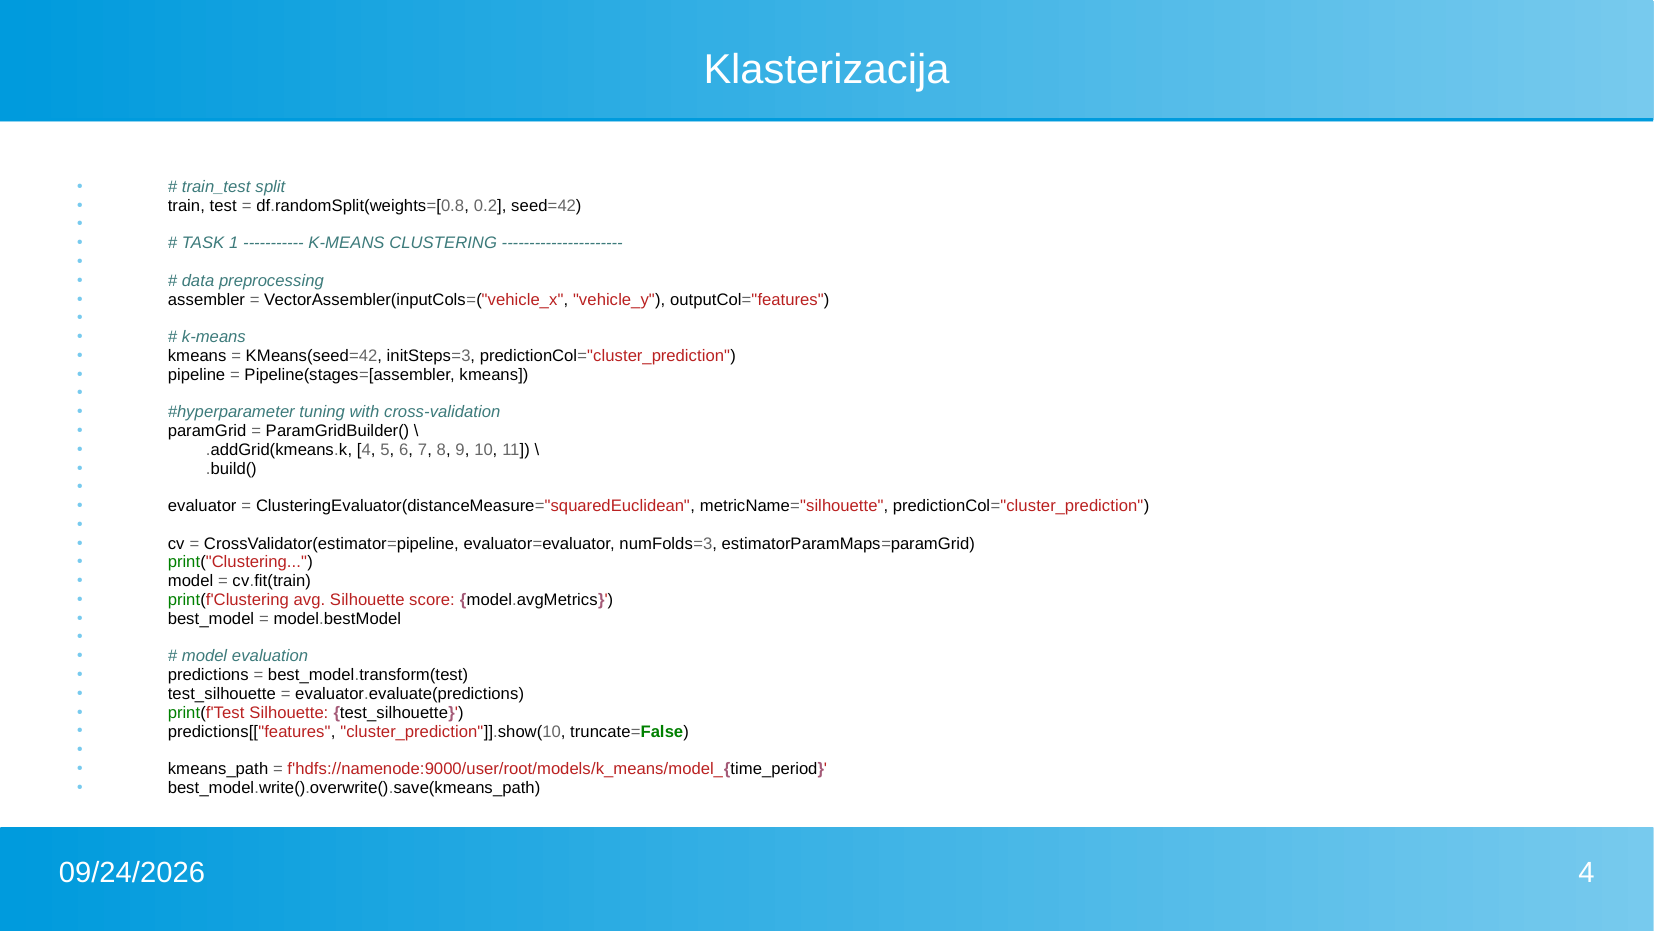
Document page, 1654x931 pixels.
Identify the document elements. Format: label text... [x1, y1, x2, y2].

title Klasterizacija [59, 29, 1595, 108]
list # train_test split train, test = df.randomSplit(weights=[0.8, 0.2], seed=42) # TASK 1 ----------- K-MEANS CLUSTERING ---------------------- # data preprocessing assembler = VectorAssembler(inputCols=("vehicle_x", "vehicle_y"), outputCol="features") # k-means kmeans = KMeans(seed=42, initSteps=3, predictionCol="cluster_prediction") pipeline = Pipeline(stages=[assembler, kmeans]) #hyperparameter tuning with cross-validation paramGrid = ParamGridBuilder() \ .addGrid(kmeans.k, [4, 5, 6, 7, 8, 9, 10, 11]) \ .build() evaluator = ClusteringEvaluator(distanceMeasure="squaredEuclidean", metricName="silhouette", predictionCol="cluster_prediction") cv = CrossValidator(estimator=pipeline, evaluator=evaluator, numFolds=3, estimatorParamMaps=paramGrid) print("Clustering...") model = cv.fit(train) print(f'Clustering avg. Silhouette score: {model.avgMetrics}') best_model = model.bestModel # model evaluation predictions = best_model.transform(test) test_silhouette = evaluator.evaluate(predictions) print(f'Test Silhouette: {test_silhouette}') predictions[["features", "cluster_prediction"]].show(10, truncate=False) kmeans_path = f'hdfs://namenode:9000/user/root/models/k_means/model_{time_period}' best_model.write().overwrite().save(kmeans_path) [59, 177, 1595, 768]
